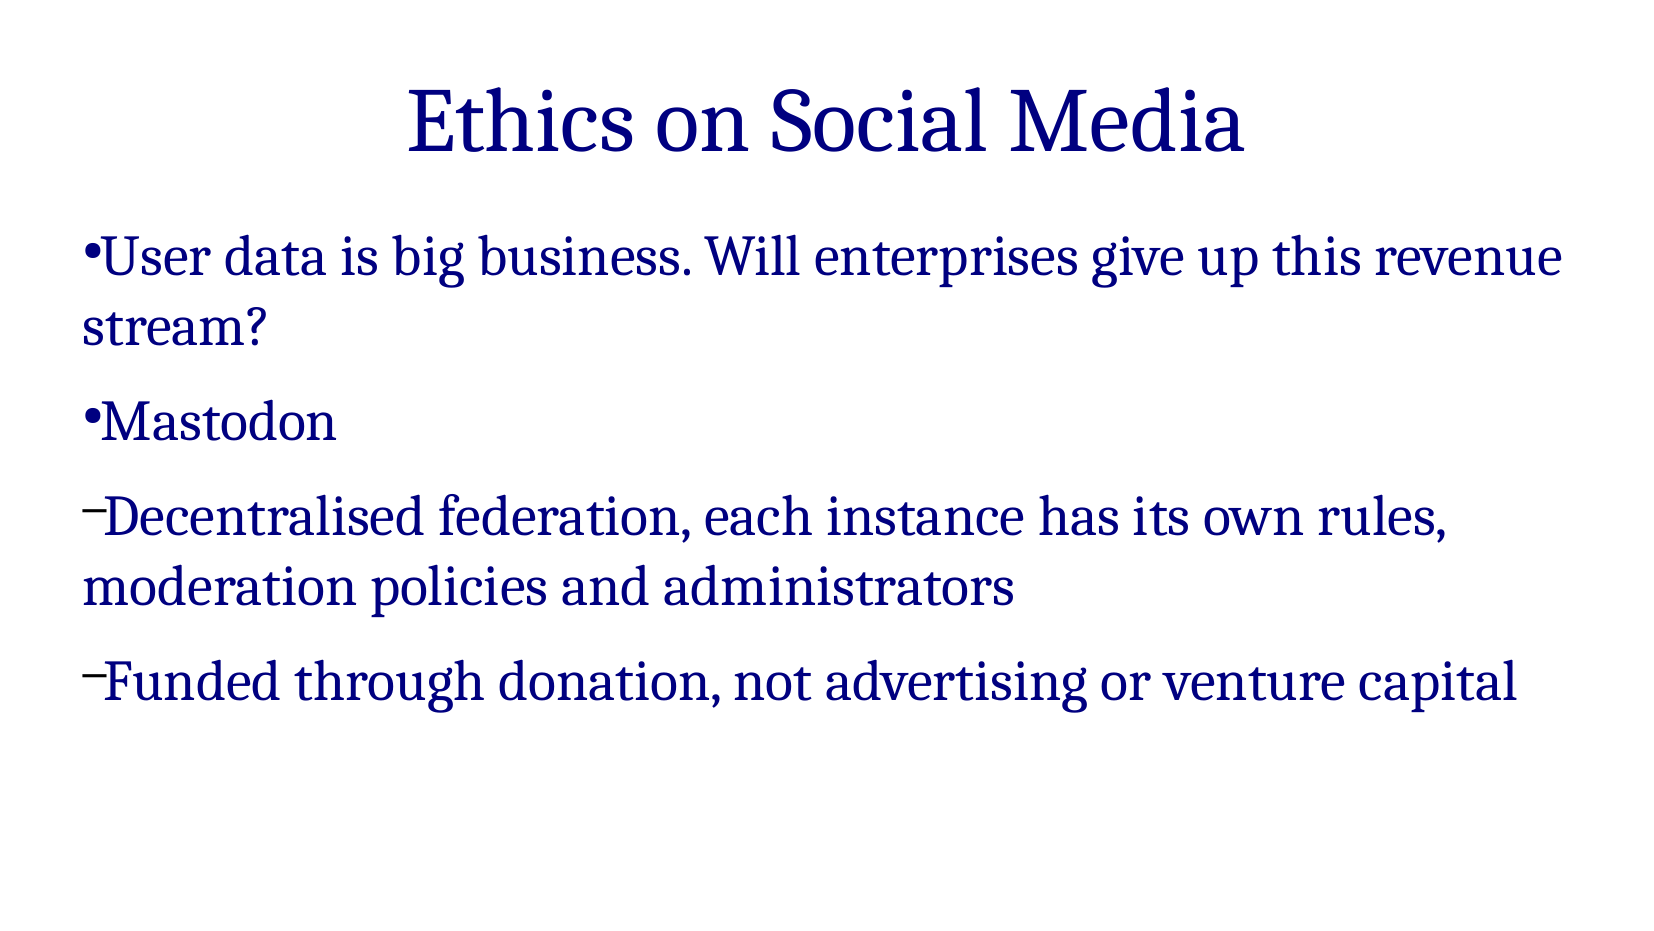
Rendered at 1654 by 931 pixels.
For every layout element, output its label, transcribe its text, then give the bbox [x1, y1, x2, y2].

title Ethics on Social Media [82, 37, 1571, 193]
list User data is big business. Will enterprises give up this revenue stream? Mastodon Decentralised federation, each instance has its own rules, moderation policies and administrators Funded through donation, not advertising or venture capital [82, 217, 1571, 758]
